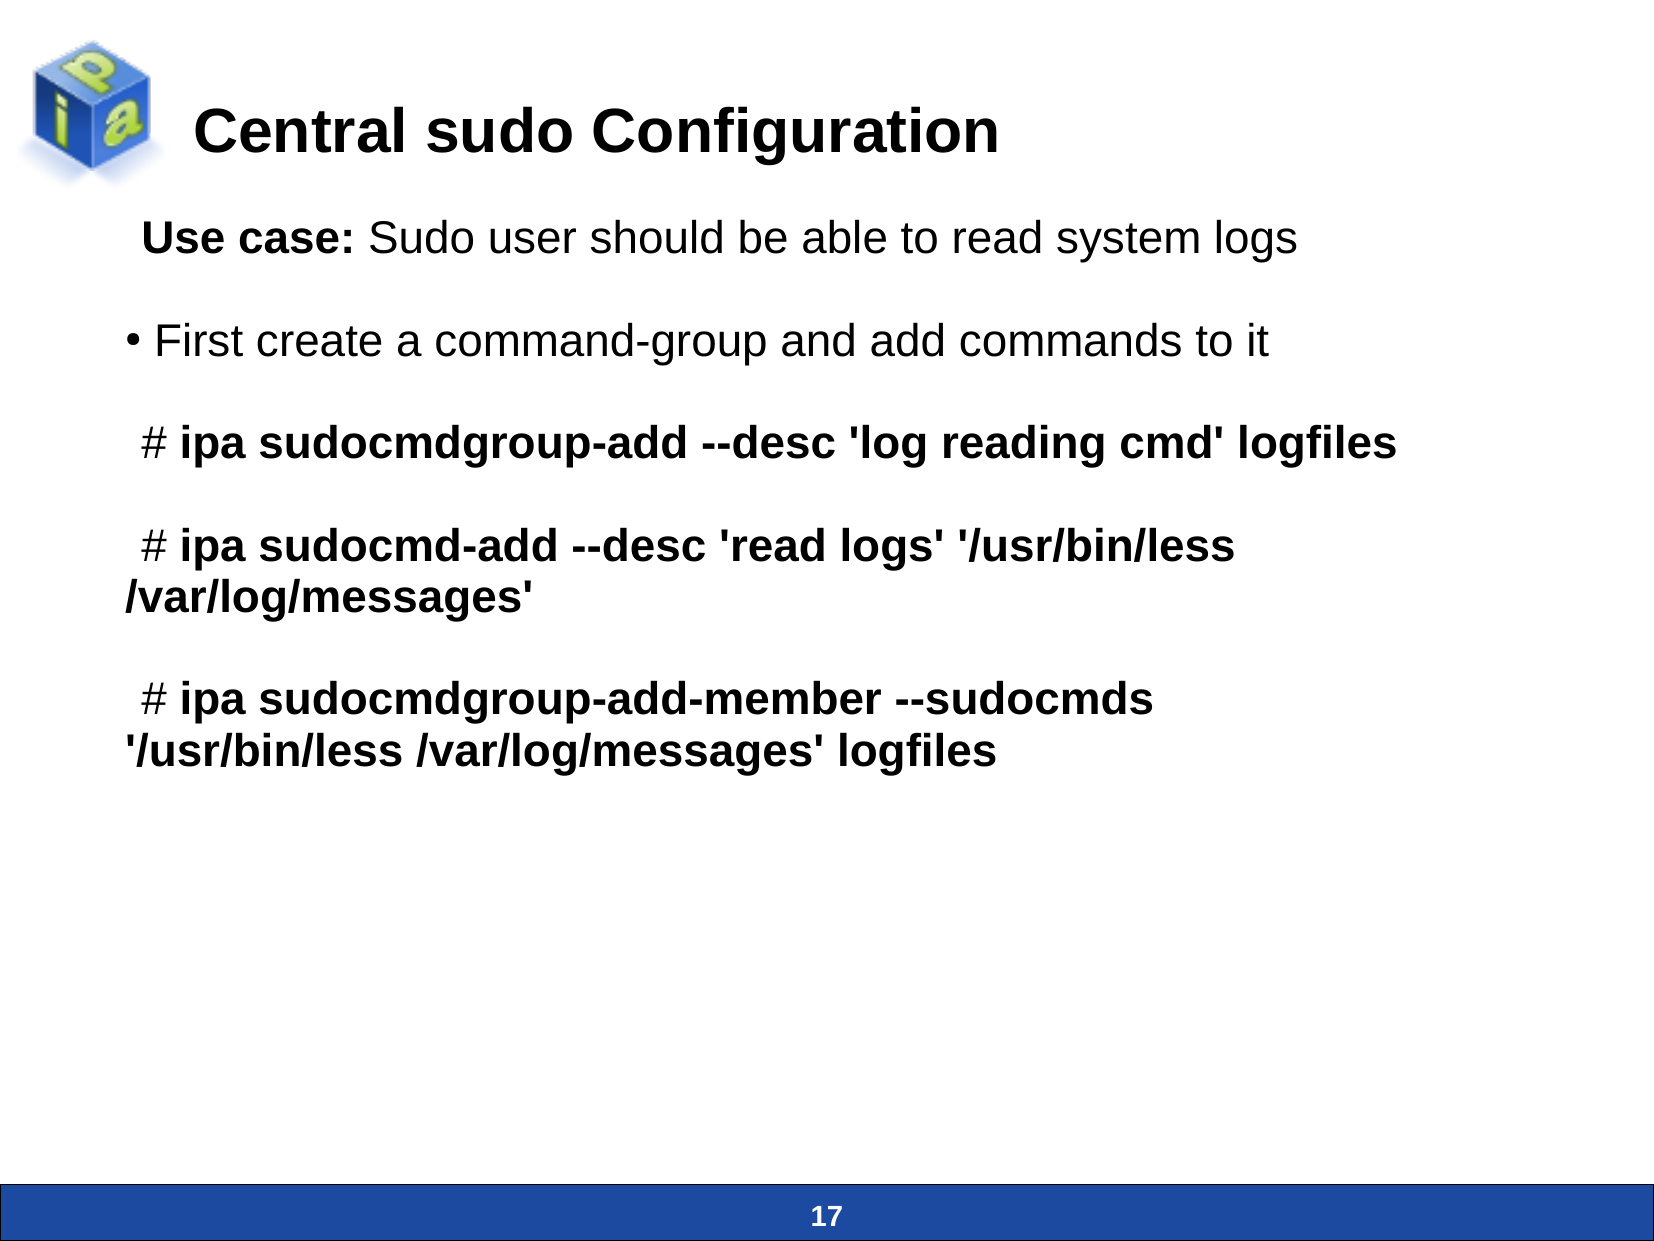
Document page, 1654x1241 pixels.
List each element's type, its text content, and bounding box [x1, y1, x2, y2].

title Central sudo Configuration [193, 37, 1571, 226]
list [82, 290, 1571, 1109]
text_box Use case: Sudo user should be able to read system logs First create a command-group and add commands to it # ipa sudocmdgroup-add --desc 'log reading cmd' logfiles # ipa sudocmd-add --desc 'read logs' '/usr/bin/less /var/log/messages' # ipa sudocmdgroup-add-member --sudocmds '/usr/bin/less /var/log/messages' logfiles [110, 204, 1482, 1075]
picture [17, 34, 165, 193]
